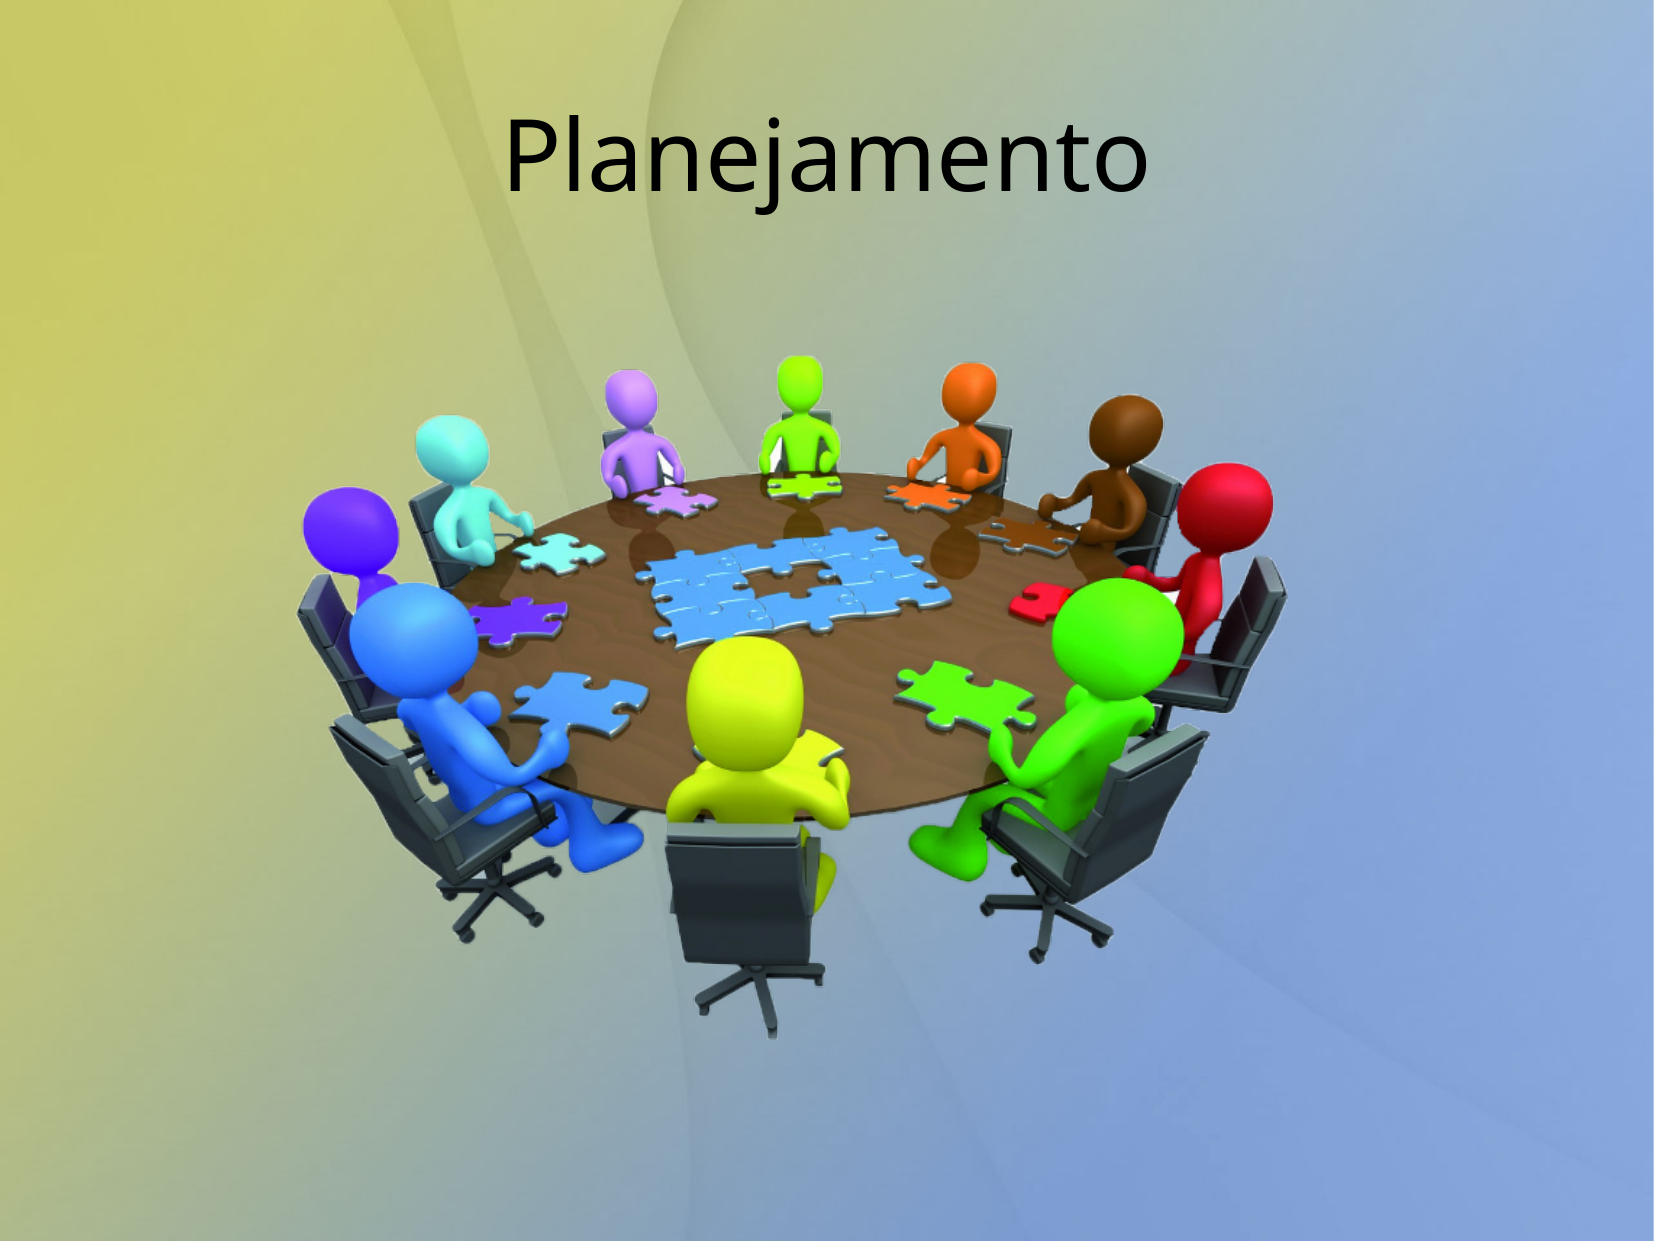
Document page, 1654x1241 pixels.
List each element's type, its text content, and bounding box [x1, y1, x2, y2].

title Planejamento [82, 49, 1571, 257]
picture [0, 0, 1654, 1241]
